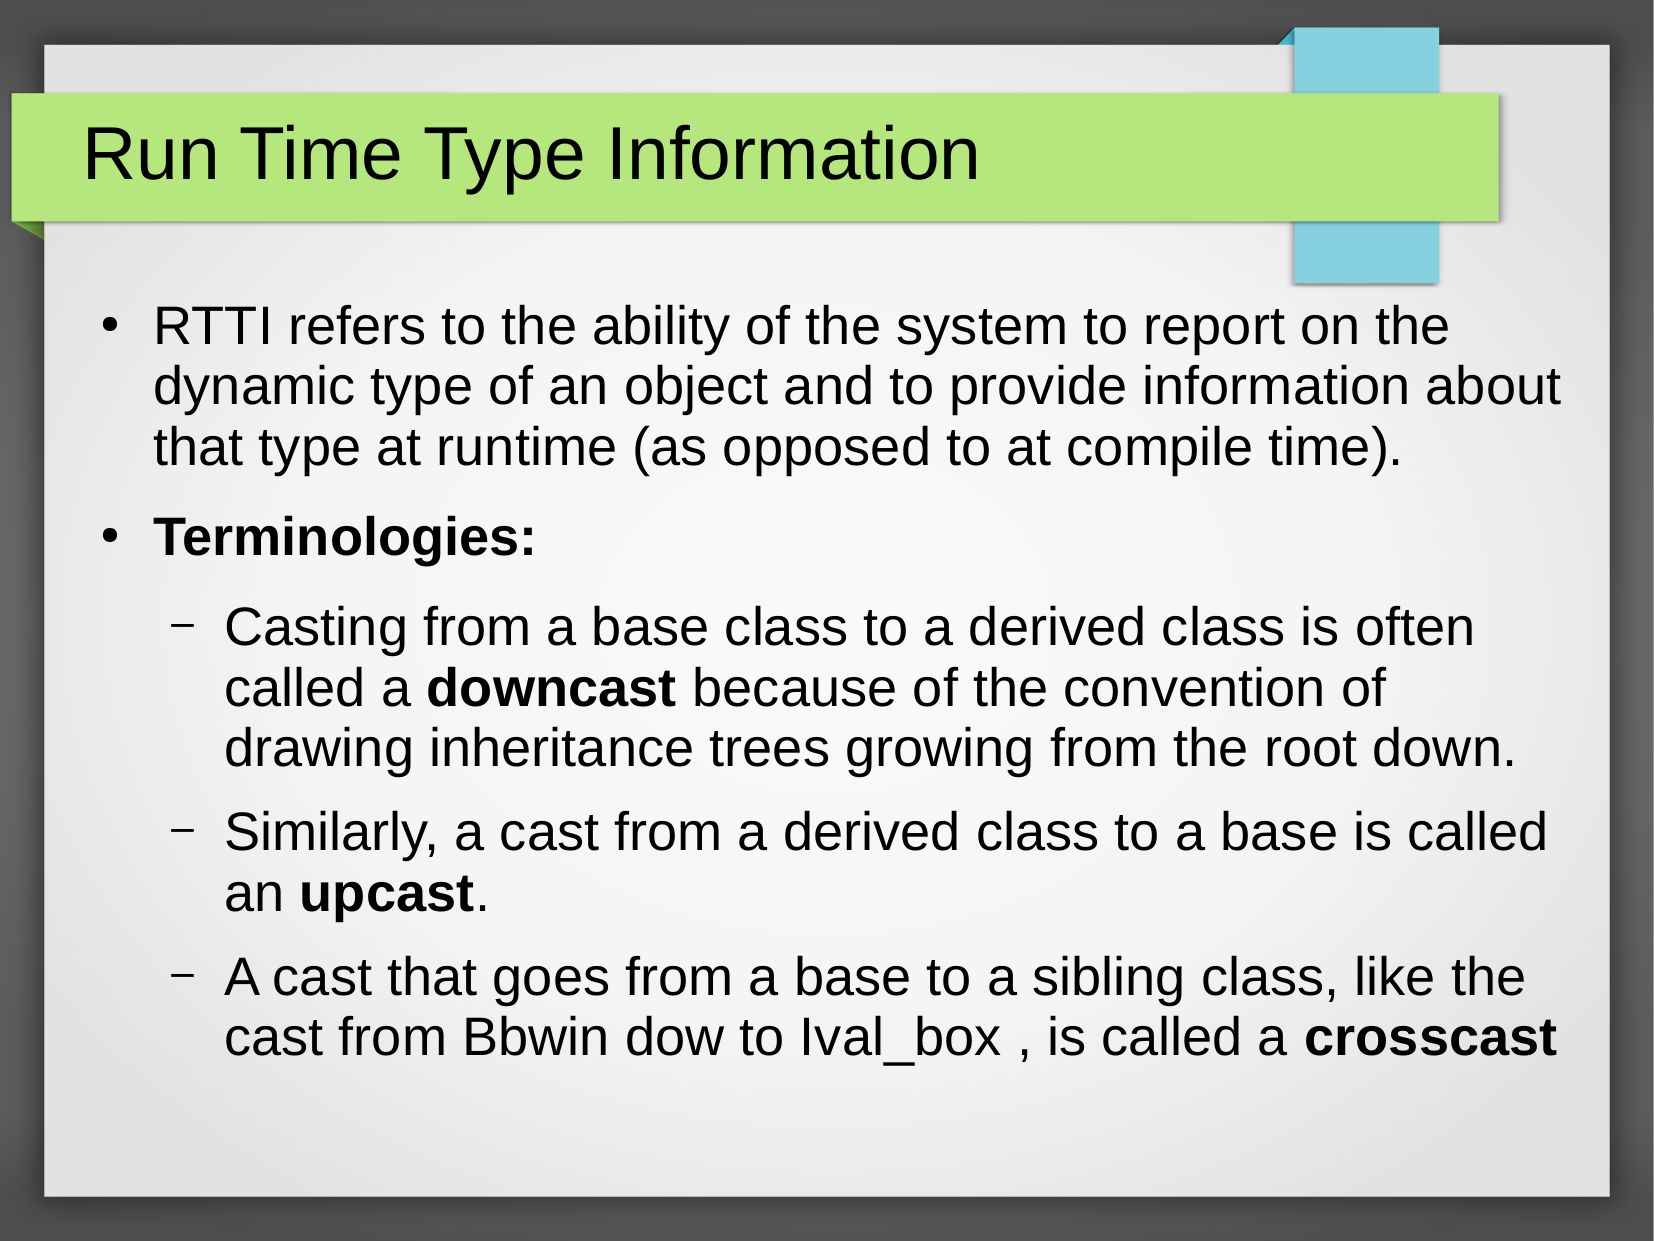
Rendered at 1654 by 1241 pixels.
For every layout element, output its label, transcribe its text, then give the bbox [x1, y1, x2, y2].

list RTTI refers to the ability of the system to report on the dynamic type of an object and to provide information about that type at runtime (as opposed to at compile time). Terminologies: Casting from a base class to a derived class is often called a downcast because of the convention of drawing inheritance trees growing from the root down. Similarly, a cast from a derived class to a base is called an upcast. A cast that goes from a base to a sibling class, like the cast from Bbwin dow to Ival_box , is called a crosscast [82, 295, 1571, 1182]
picture [0, 0, 1654, 1241]
title Run Time Type Information [82, 94, 1512, 213]
